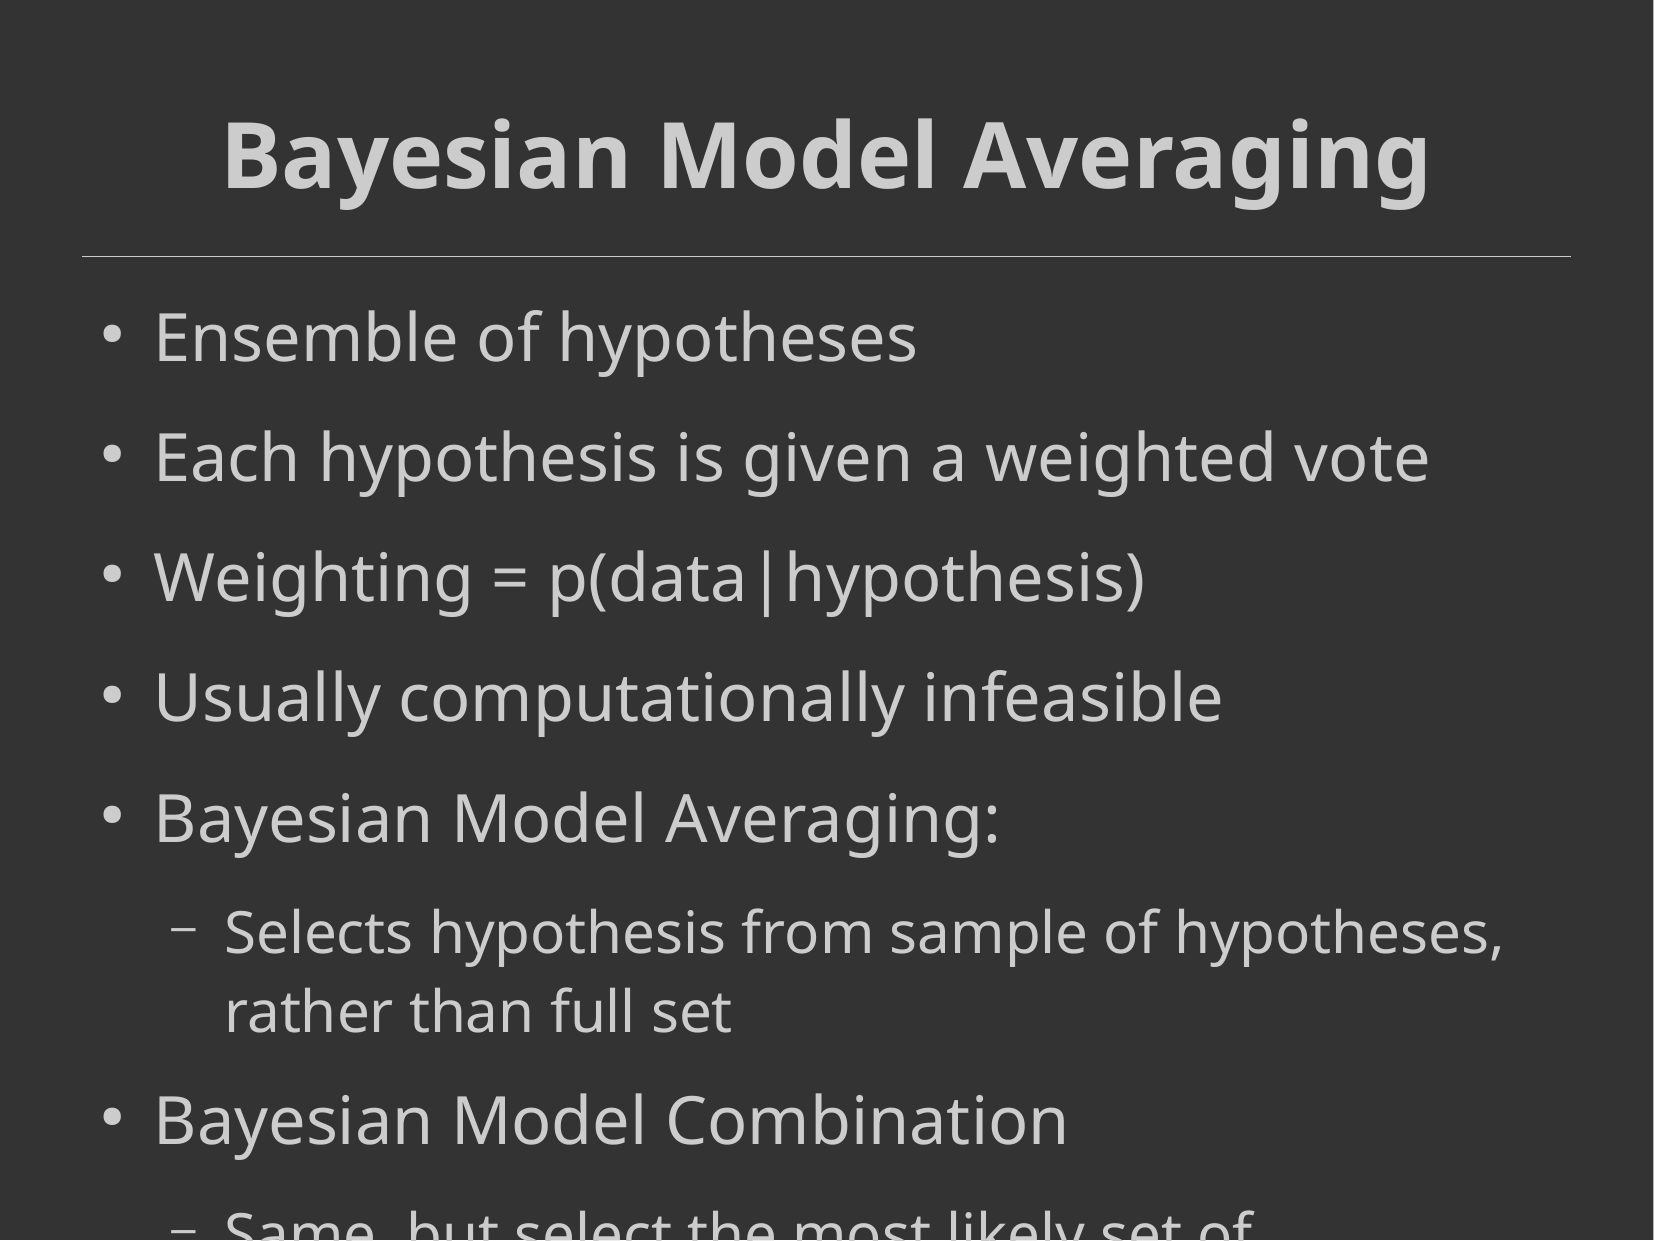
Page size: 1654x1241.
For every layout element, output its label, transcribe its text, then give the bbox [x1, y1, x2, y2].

list Ensemble of hypotheses Each hypothesis is given a weighted vote Weighting = p(data|hypothesis) Usually computationally infeasible Bayesian Model Averaging: Selects hypothesis from sample of hypotheses, rather than full set Bayesian Model Combination Same, but select the most likely set of hypotheses [82, 290, 1571, 1010]
title Bayesian Model Averaging [82, 49, 1571, 257]
